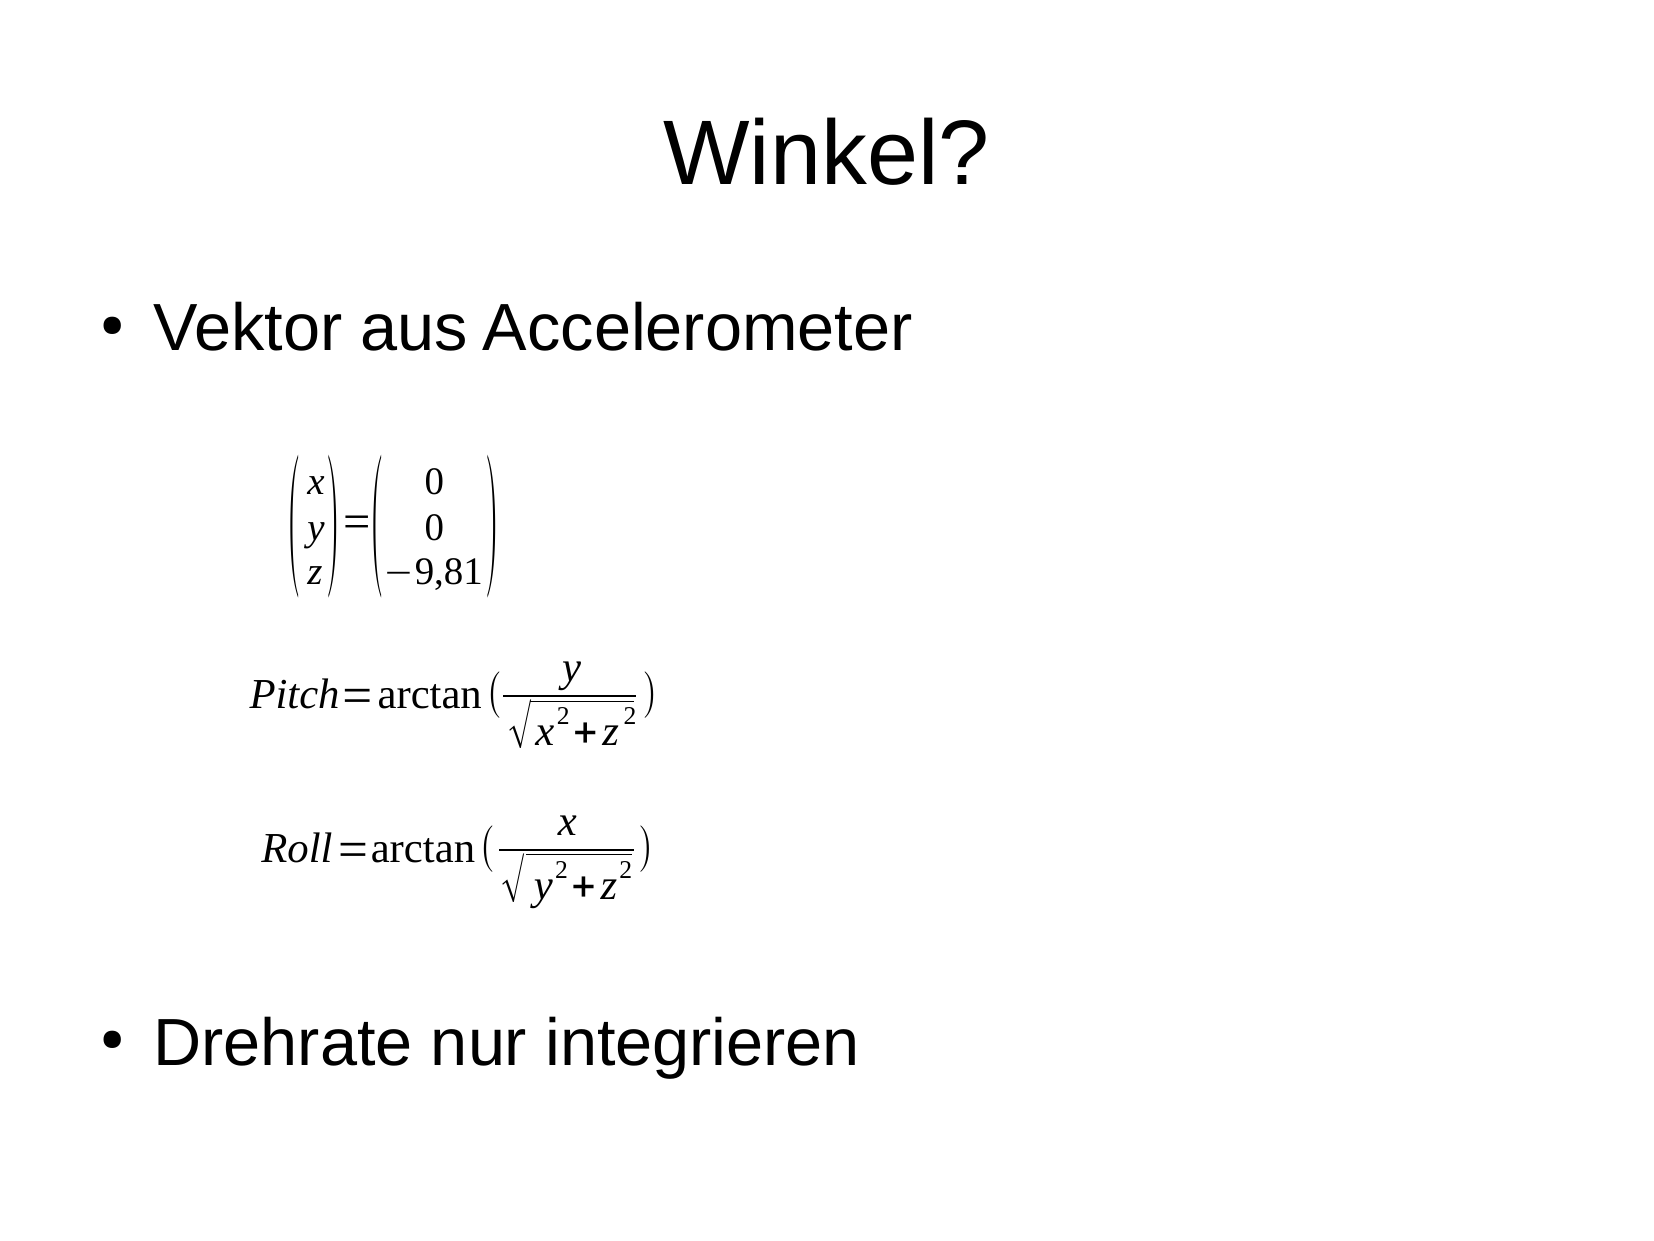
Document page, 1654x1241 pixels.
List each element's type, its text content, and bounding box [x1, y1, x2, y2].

chart [278, 452, 508, 601]
list Vektor aus Accelerometer Drehrate nur integrieren [82, 290, 1571, 1193]
chart [236, 644, 666, 756]
title Winkel? [82, 49, 1571, 257]
chart [248, 797, 663, 910]
